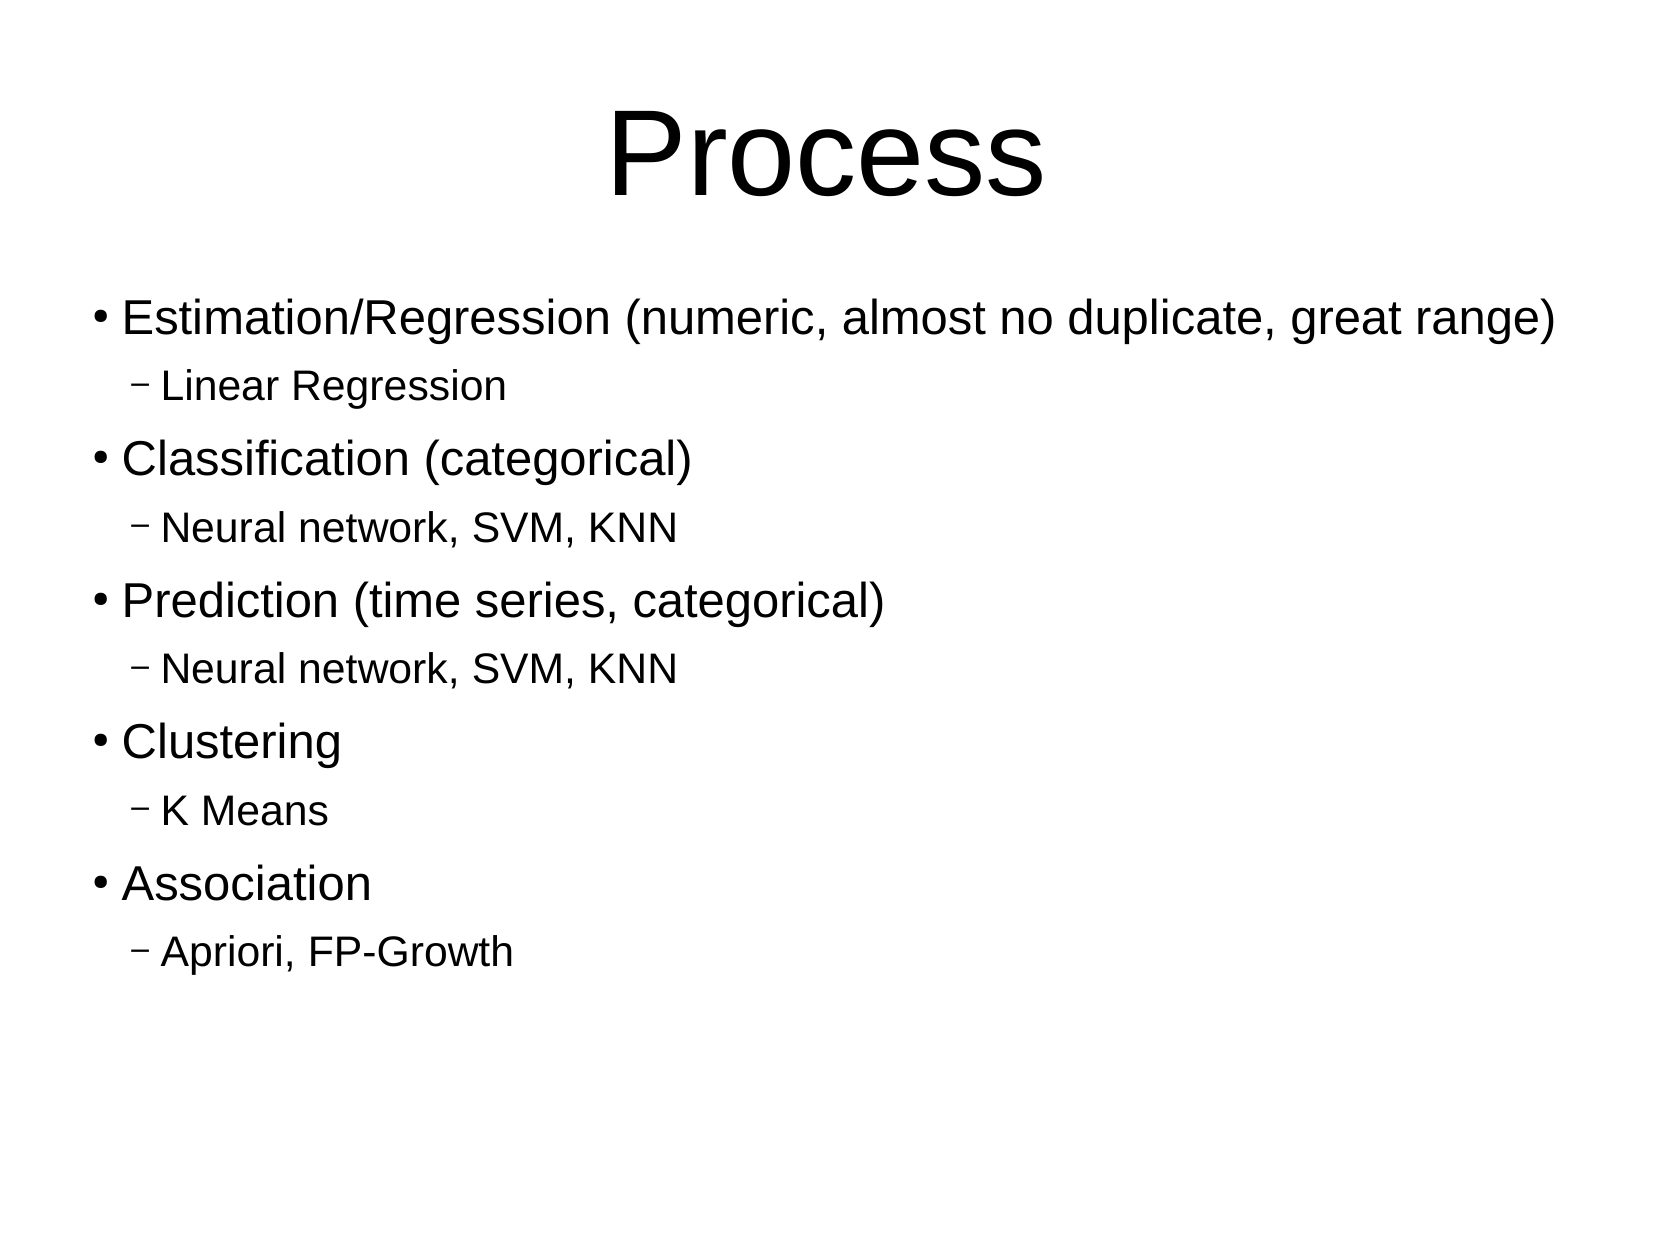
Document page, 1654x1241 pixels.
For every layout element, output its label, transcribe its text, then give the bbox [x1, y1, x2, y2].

list Estimation/Regression (numeric, almost no duplicate, great range) Linear Regression Classification (categorical) Neural network, SVM, KNN Prediction (time series, categorical) Neural network, SVM, KNN Clustering K Means Association Apriori, FP-Growth [82, 290, 1571, 1010]
title Process [82, 49, 1571, 257]
